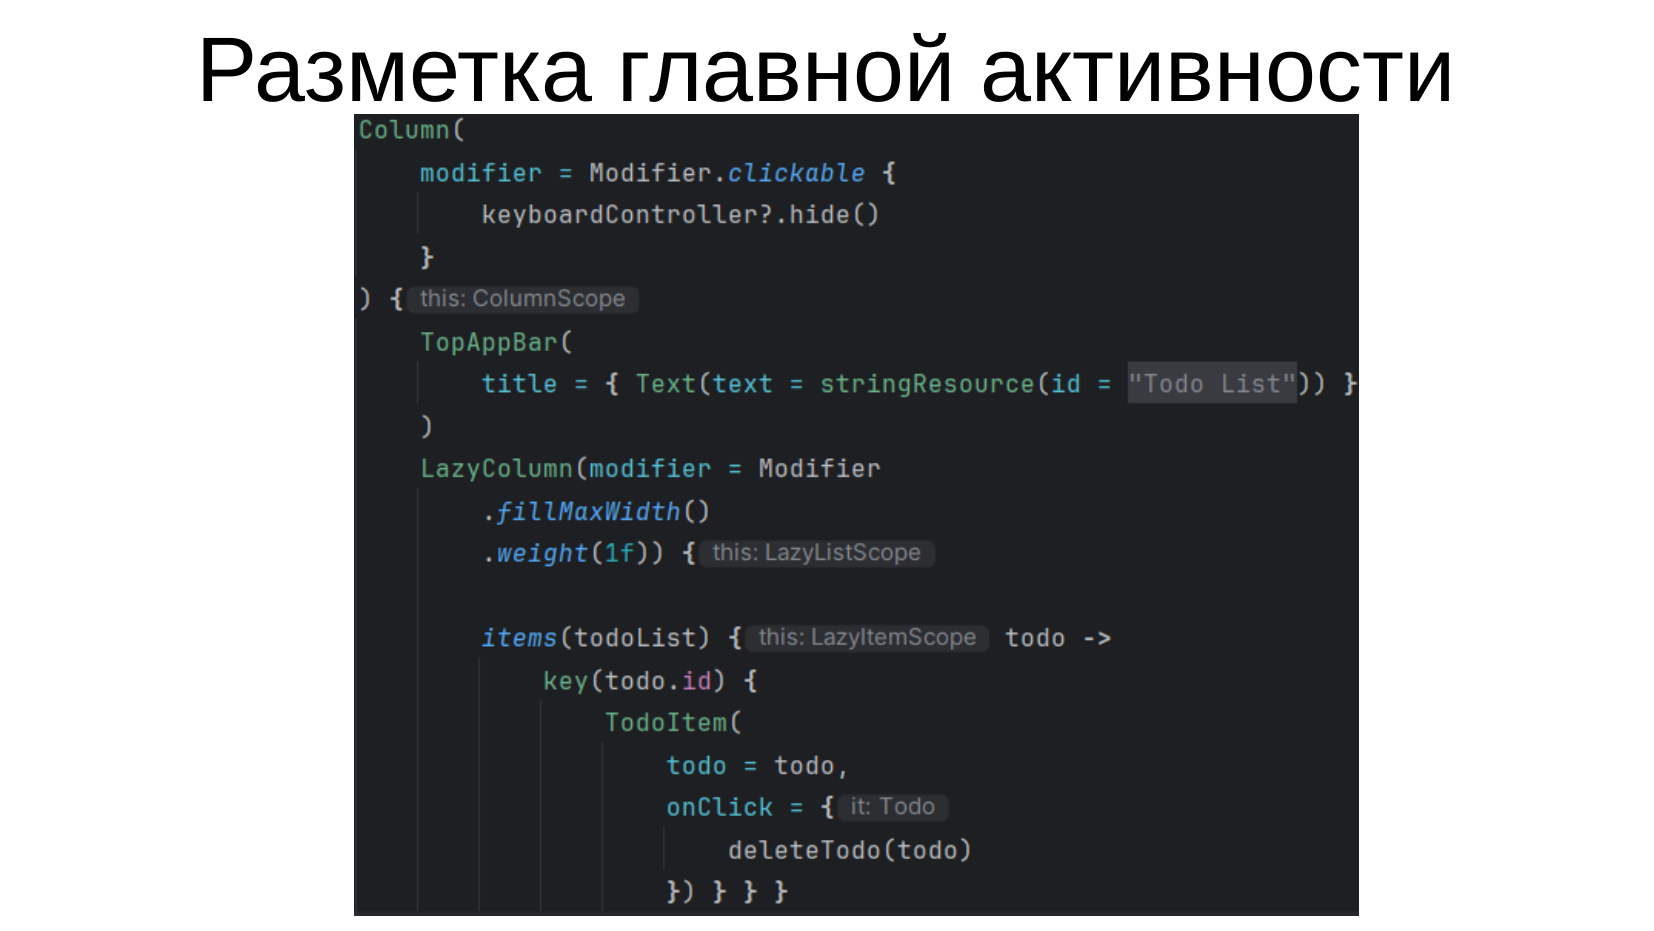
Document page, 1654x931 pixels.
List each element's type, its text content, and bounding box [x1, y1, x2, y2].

title Разметка главной активности [82, 0, 1571, 148]
picture [354, 114, 1359, 916]
